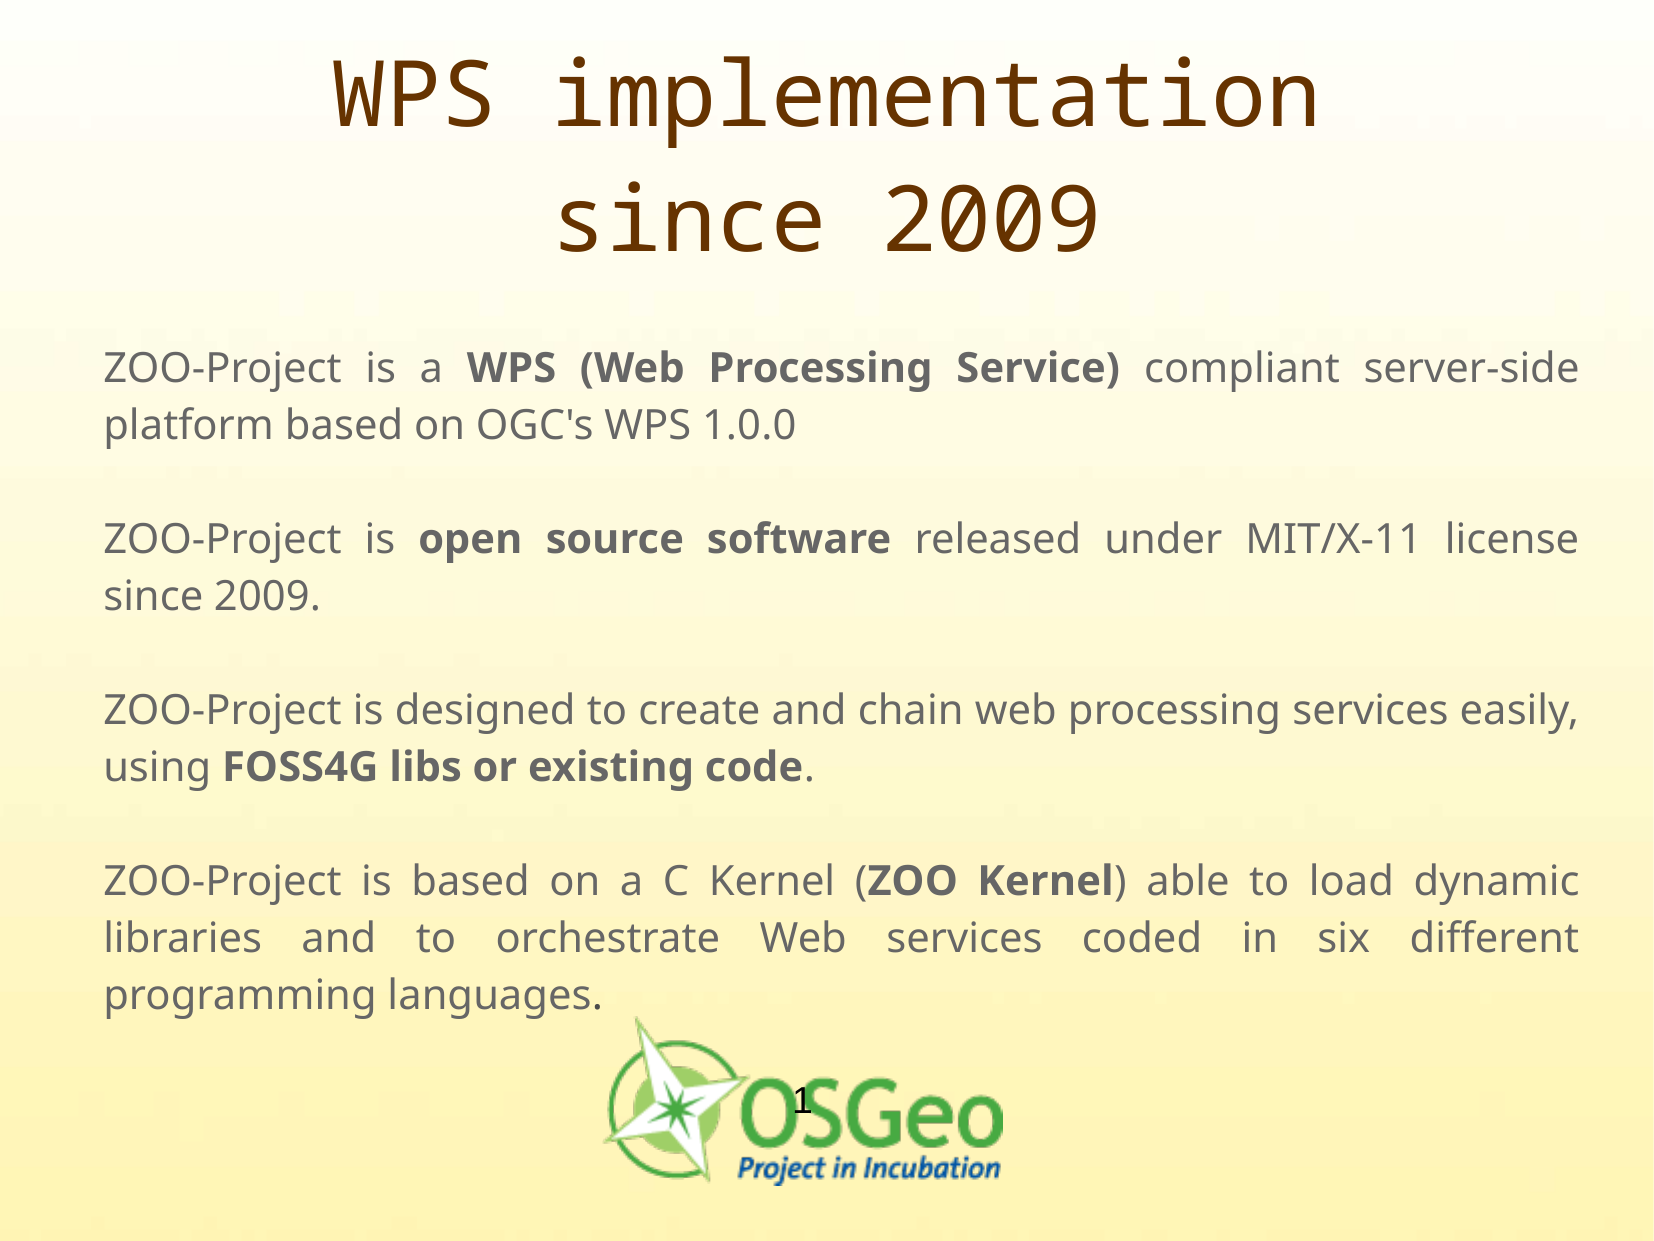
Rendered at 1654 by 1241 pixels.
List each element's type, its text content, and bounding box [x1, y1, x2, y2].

picture [0, 0, 1654, 1241]
title WPS implementation since 2009 [82, 47, 1571, 259]
text_box ZOO-Project is a WPS (Web Processing Service) compliant server-side platform based on OGC's WPS 1.0.0 ZOO-Project is open source software released under MIT/X-11 license since 2009. ZOO-Project is designed to create and chain web processing services easily, using FOSS4G libs or existing code. ZOO-Project is based on a C Kernel (ZOO Kernel) able to load dynamic libraries and to orchestrate Web services coded in six different programming languages. [88, 330, 1595, 955]
